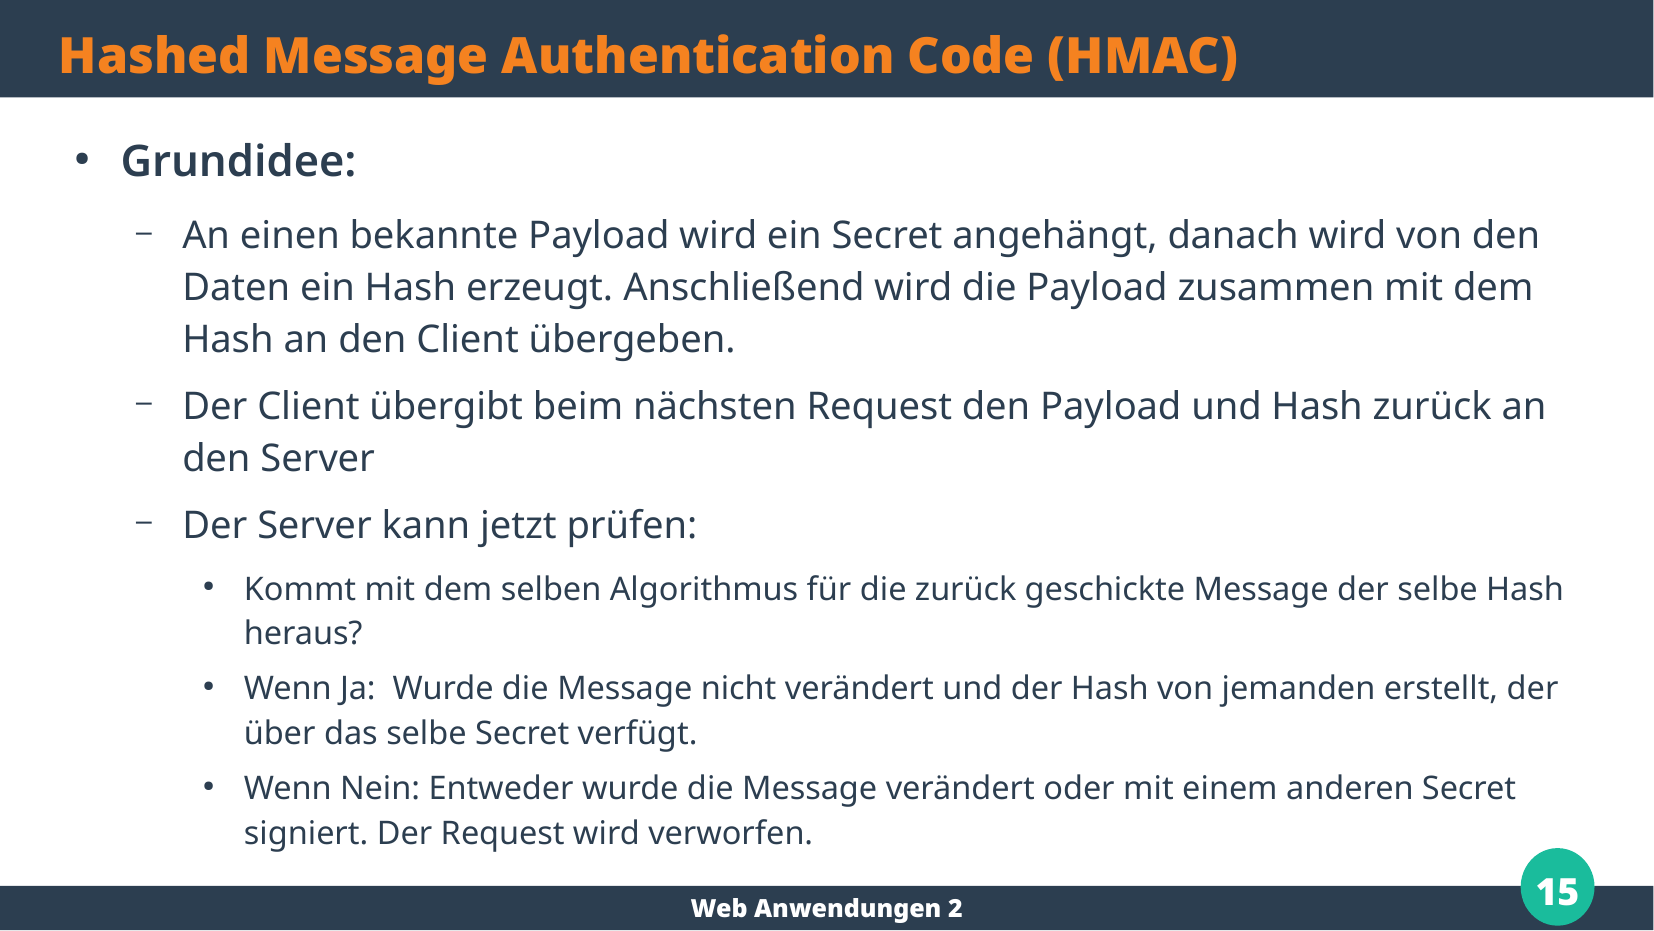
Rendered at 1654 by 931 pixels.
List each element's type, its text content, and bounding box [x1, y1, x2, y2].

title Hashed Message Authentication Code (HMAC) [59, 8, 1595, 89]
list Grundidee: An einen bekannte Payload wird ein Secret angehängt, danach wird von den Daten ein Hash erzeugt. Anschließend wird die Payload zusammen mit dem Hash an den Client übergeben. Der Client übergibt beim nächsten Request den Payload und Hash zurück an den Server Der Server kann jetzt prüfen: Kommt mit dem selben Algorithmus für die zurück geschickte Message der selbe Hash heraus? Wenn Ja: Wurde die Message nicht verändert und der Hash von jemanden erstellt, der über das selbe Secret verfügt. Wenn Nein: Entweder wurde die Message verändert oder mit einem anderen Secret signiert. Der Request wird verworfen. [59, 129, 1595, 864]
